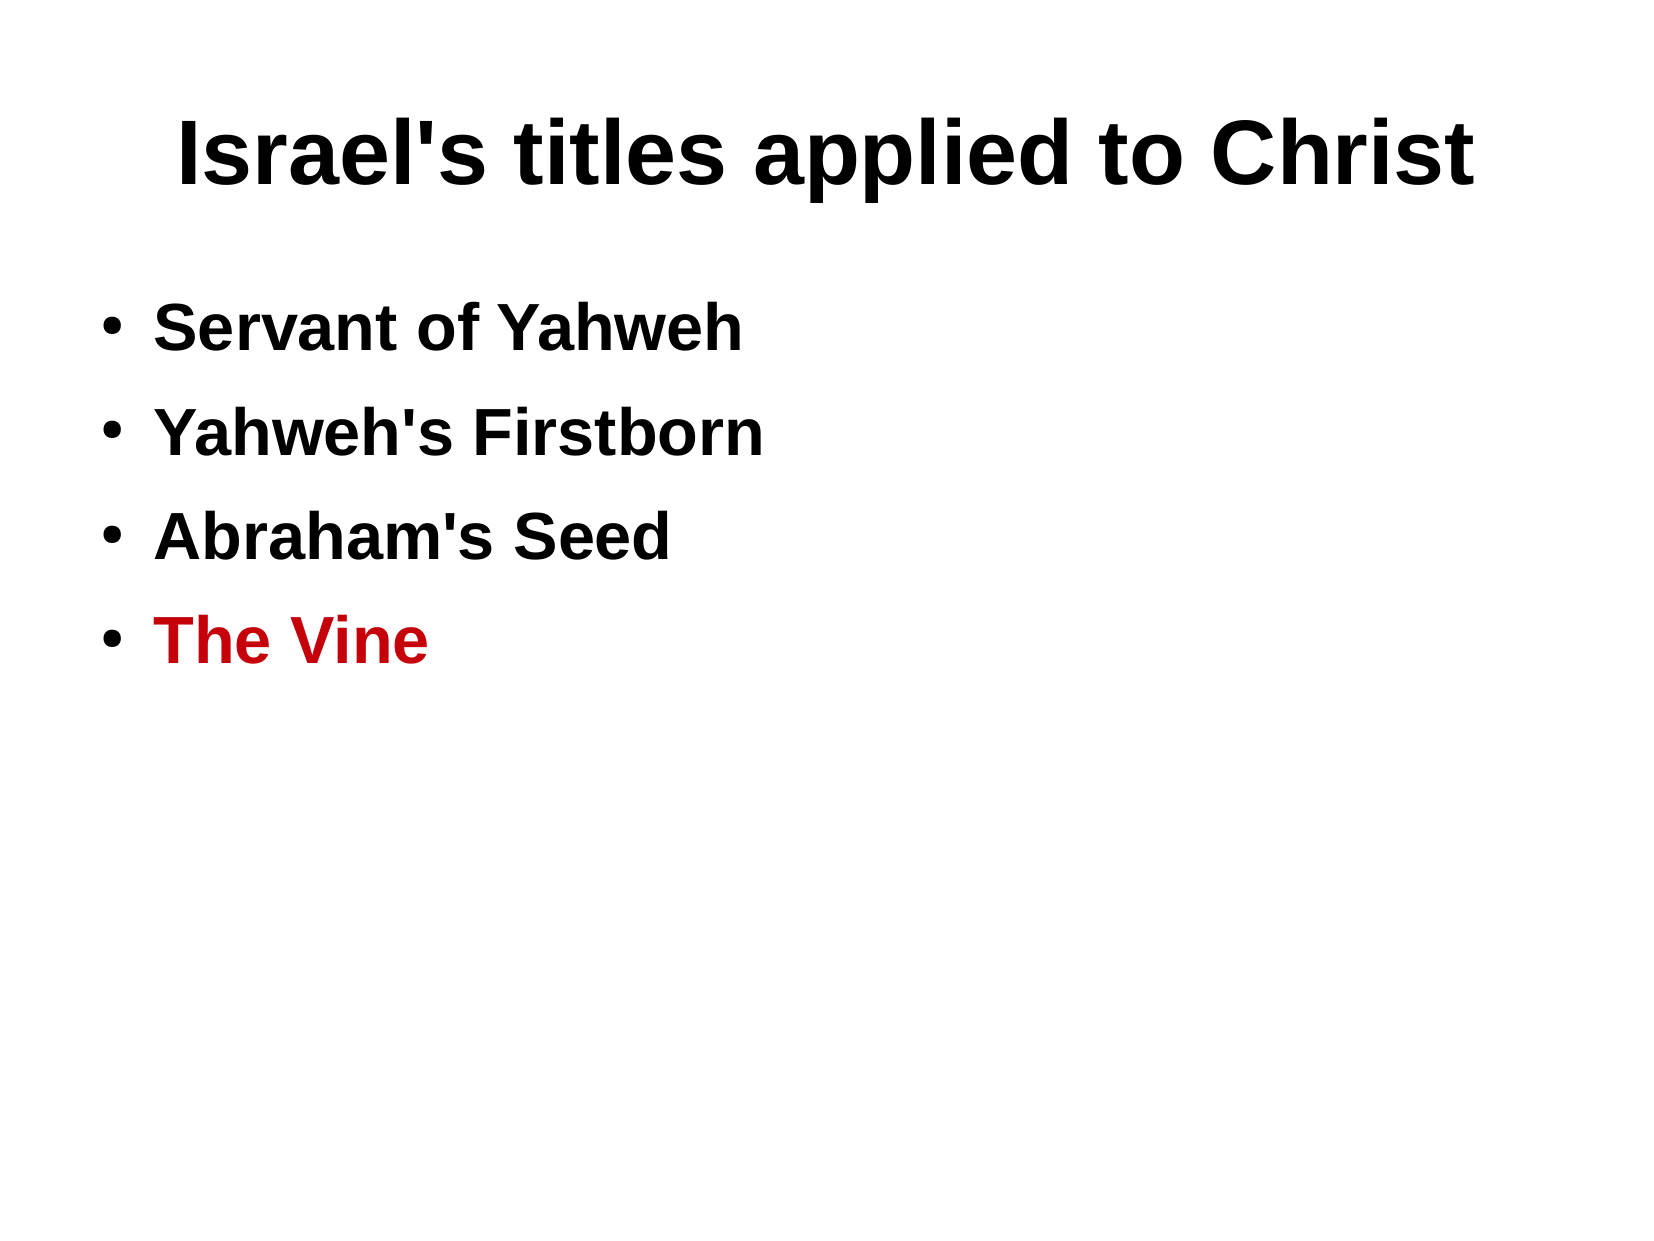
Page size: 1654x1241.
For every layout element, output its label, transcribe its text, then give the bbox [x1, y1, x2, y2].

title Israel's titles applied to Christ [82, 49, 1571, 257]
list Servant of Yahweh Yahweh's Firstborn Abraham's Seed The Vine [82, 290, 1571, 1109]
